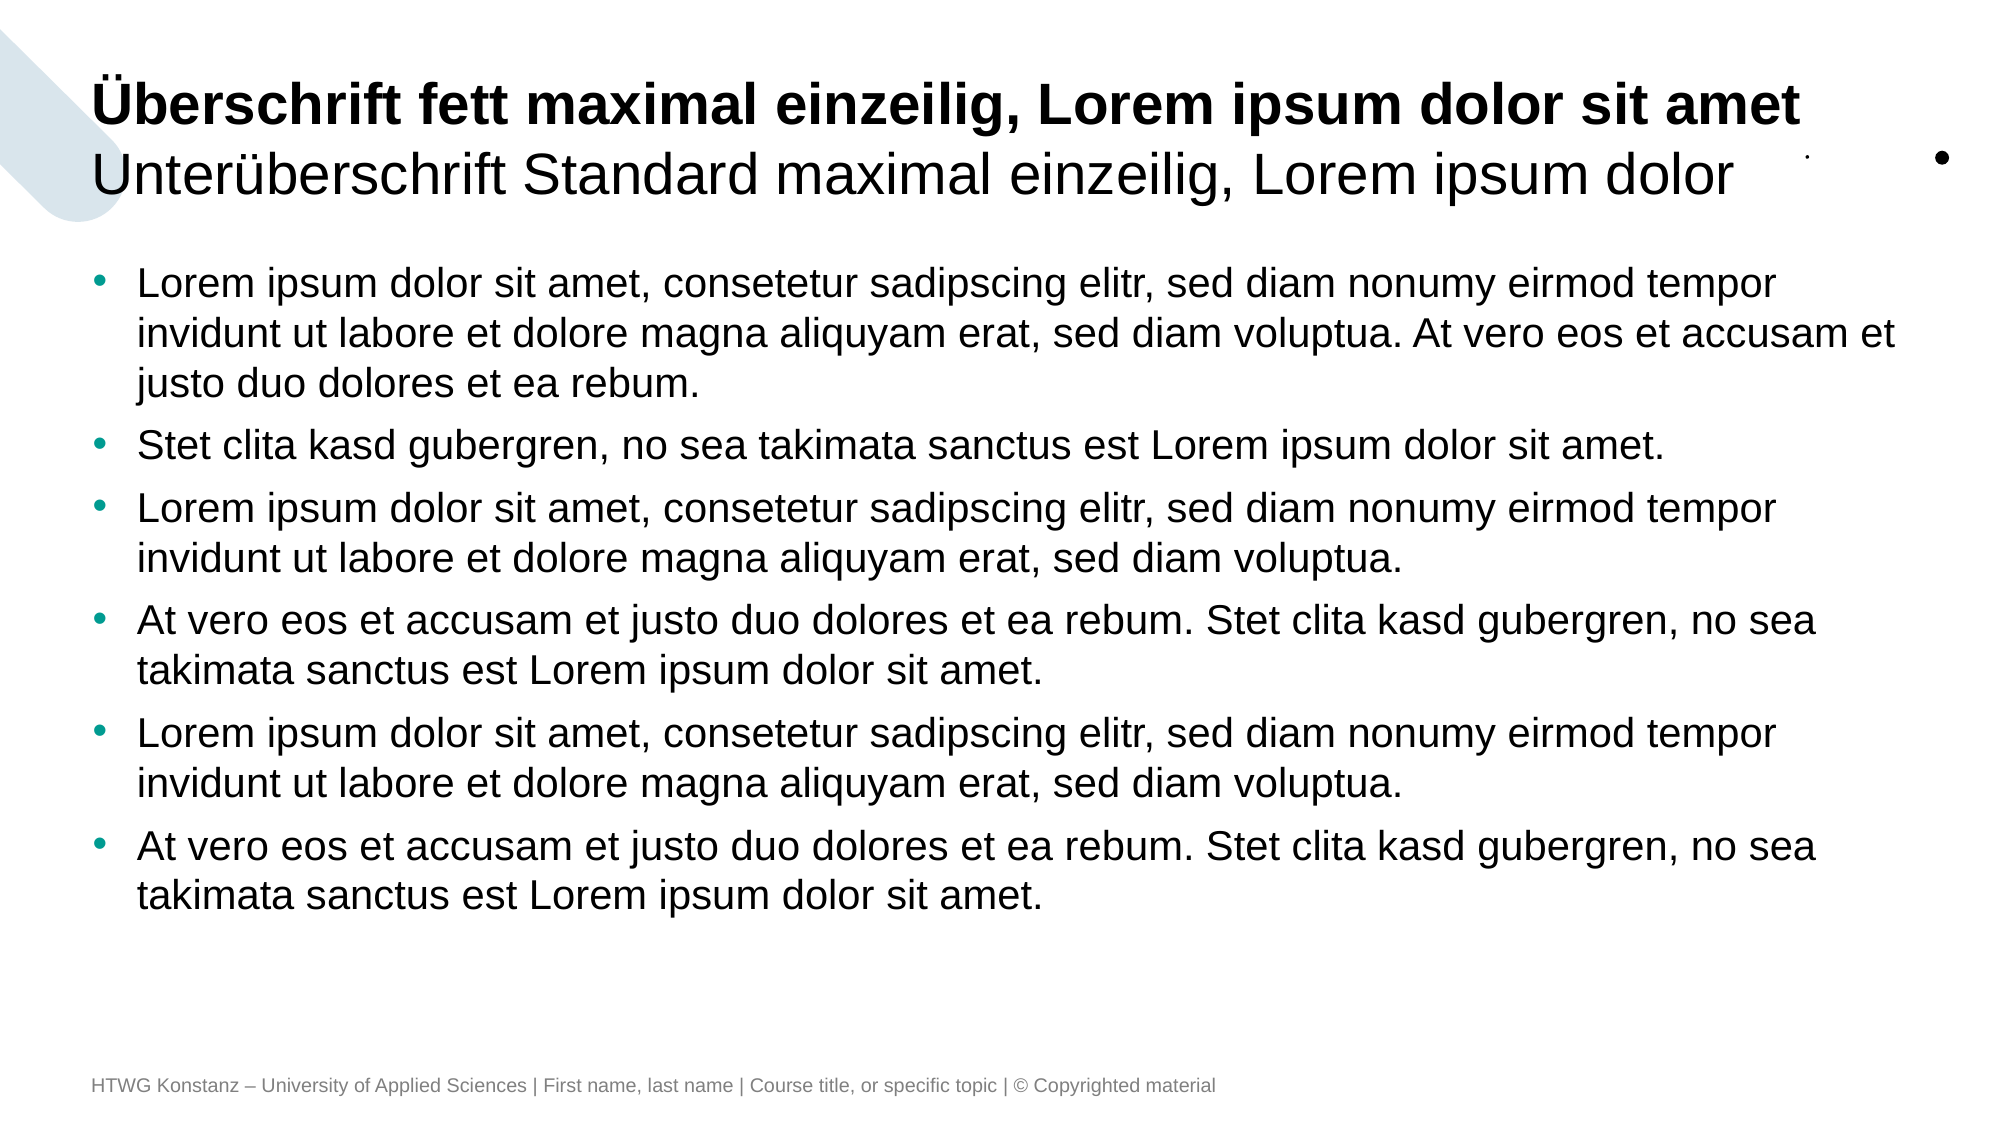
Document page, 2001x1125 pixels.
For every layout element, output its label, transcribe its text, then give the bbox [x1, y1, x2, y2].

list Unterüberschrift Standard maximal einzeilig, Lorem ipsum dolor [91, 136, 1909, 278]
title Überschrift fett maximal einzeilig, Lorem ipsum dolor sit amet [91, 66, 1909, 136]
list Lorem ipsum dolor sit amet, consetetur sadipscing elitr, sed diam nonumy eirmod tempor invidunt ut labore et dolore magna aliquyam erat, sed diam voluptua. At vero eos et accusam et justo duo dolores et ea rebum. Stet clita kasd gubergren, no sea takimata sanctus est Lorem ipsum dolor sit amet. Lorem ipsum dolor sit amet, consetetur sadipscing elitr, sed diam nonumy eirmod tempor invidunt ut labore et dolore magna aliquyam erat, sed diam voluptua. At vero eos et accusam et justo duo dolores et ea rebum. Stet clita kasd gubergren, no sea takimata sanctus est Lorem ipsum dolor sit amet. Lorem ipsum dolor sit amet, consetetur sadipscing elitr, sed diam nonumy eirmod tempor invidunt ut labore et dolore magna aliquyam erat, sed diam voluptua. At vero eos et accusam et justo duo dolores et ea rebum. Stet clita kasd gubergren, no sea takimata sanctus est Lorem ipsum dolor sit amet. [92, 255, 1909, 1024]
